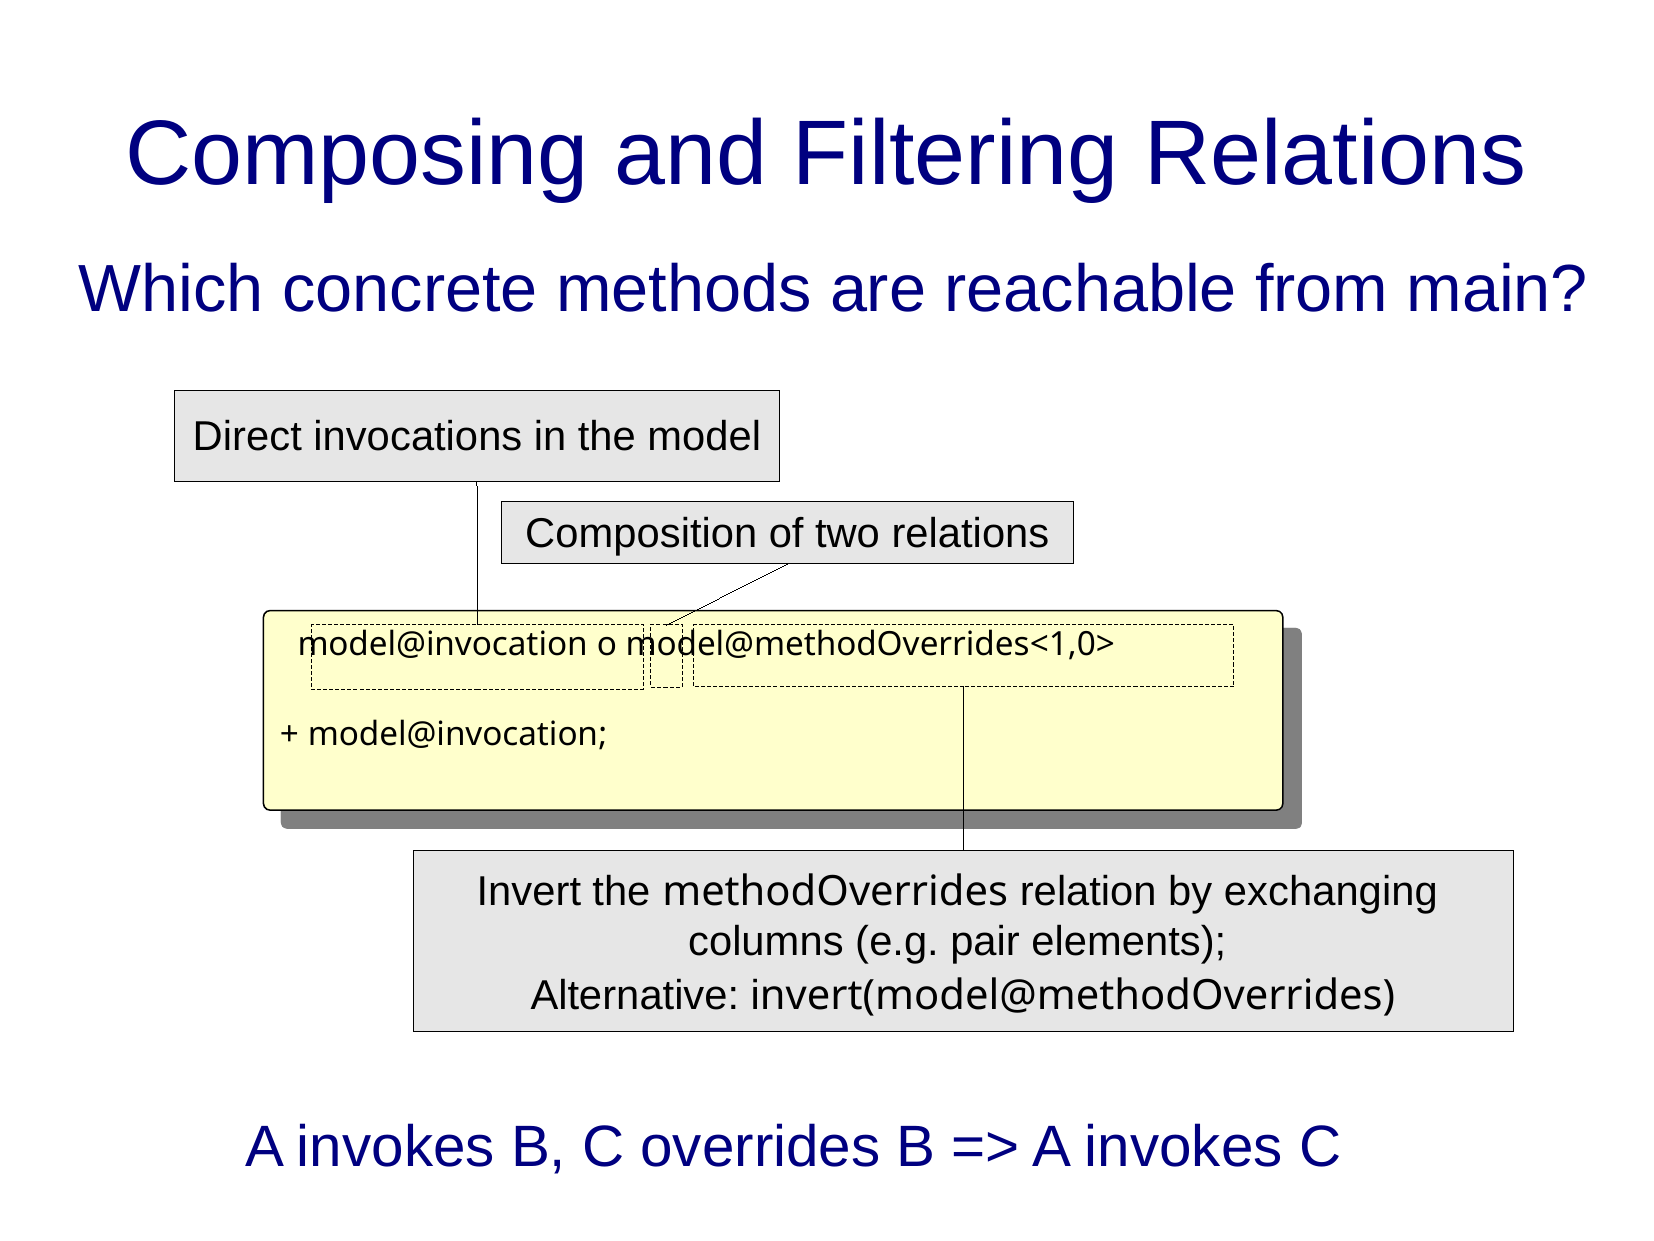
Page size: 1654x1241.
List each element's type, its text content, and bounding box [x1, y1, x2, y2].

text_box model@invocation o model@methodOverrides<1,0> + model@invocation; [263, 610, 1283, 811]
text_box Invert the methodOverrides relation by exchanging columns (e.g. pair elements); Alternative: invert(model@methodOverrides) [413, 850, 1514, 1032]
title Composing and Filtering Relations [82, 49, 1571, 243]
text_box Composition of two relations [501, 501, 1074, 564]
text_box Which concrete methods are reachable from main? [64, 243, 1606, 333]
text_box A invokes B, C overrides B => A invokes C [230, 1106, 1356, 1186]
text_box Direct invocations in the model [174, 390, 780, 482]
